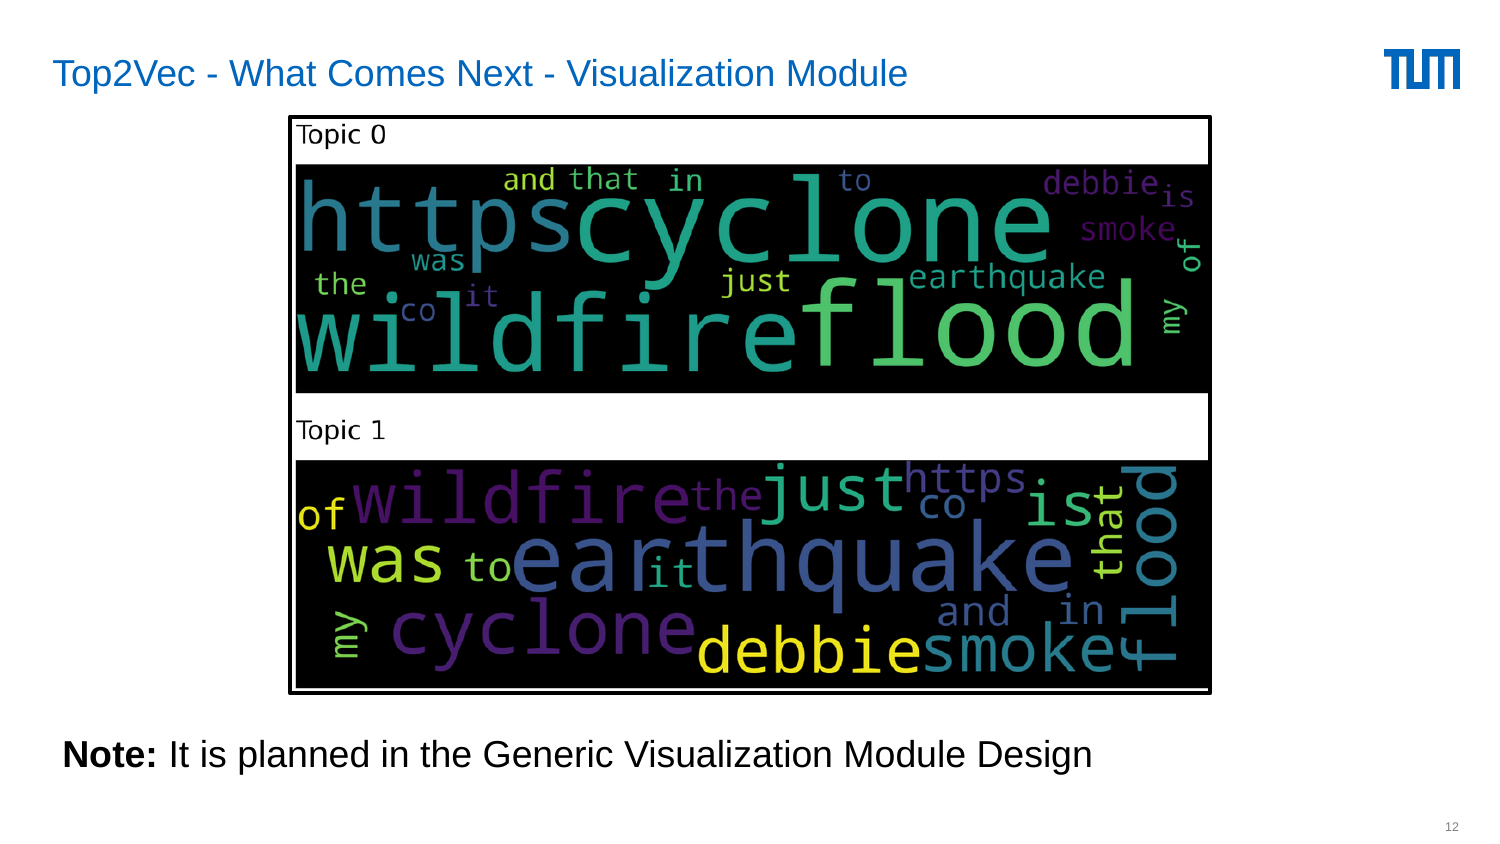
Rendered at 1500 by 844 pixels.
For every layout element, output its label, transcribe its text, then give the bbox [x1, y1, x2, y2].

slide_number <number> [1417, 808, 1459, 844]
picture [292, 119, 1208, 691]
text_box Note: It is planned in the Generic Visualization Module Design [47, 715, 1453, 791]
picture [1384, 49, 1460, 89]
title Top2Vec - What Comes Next - Visualization Module [41, 5, 1344, 95]
